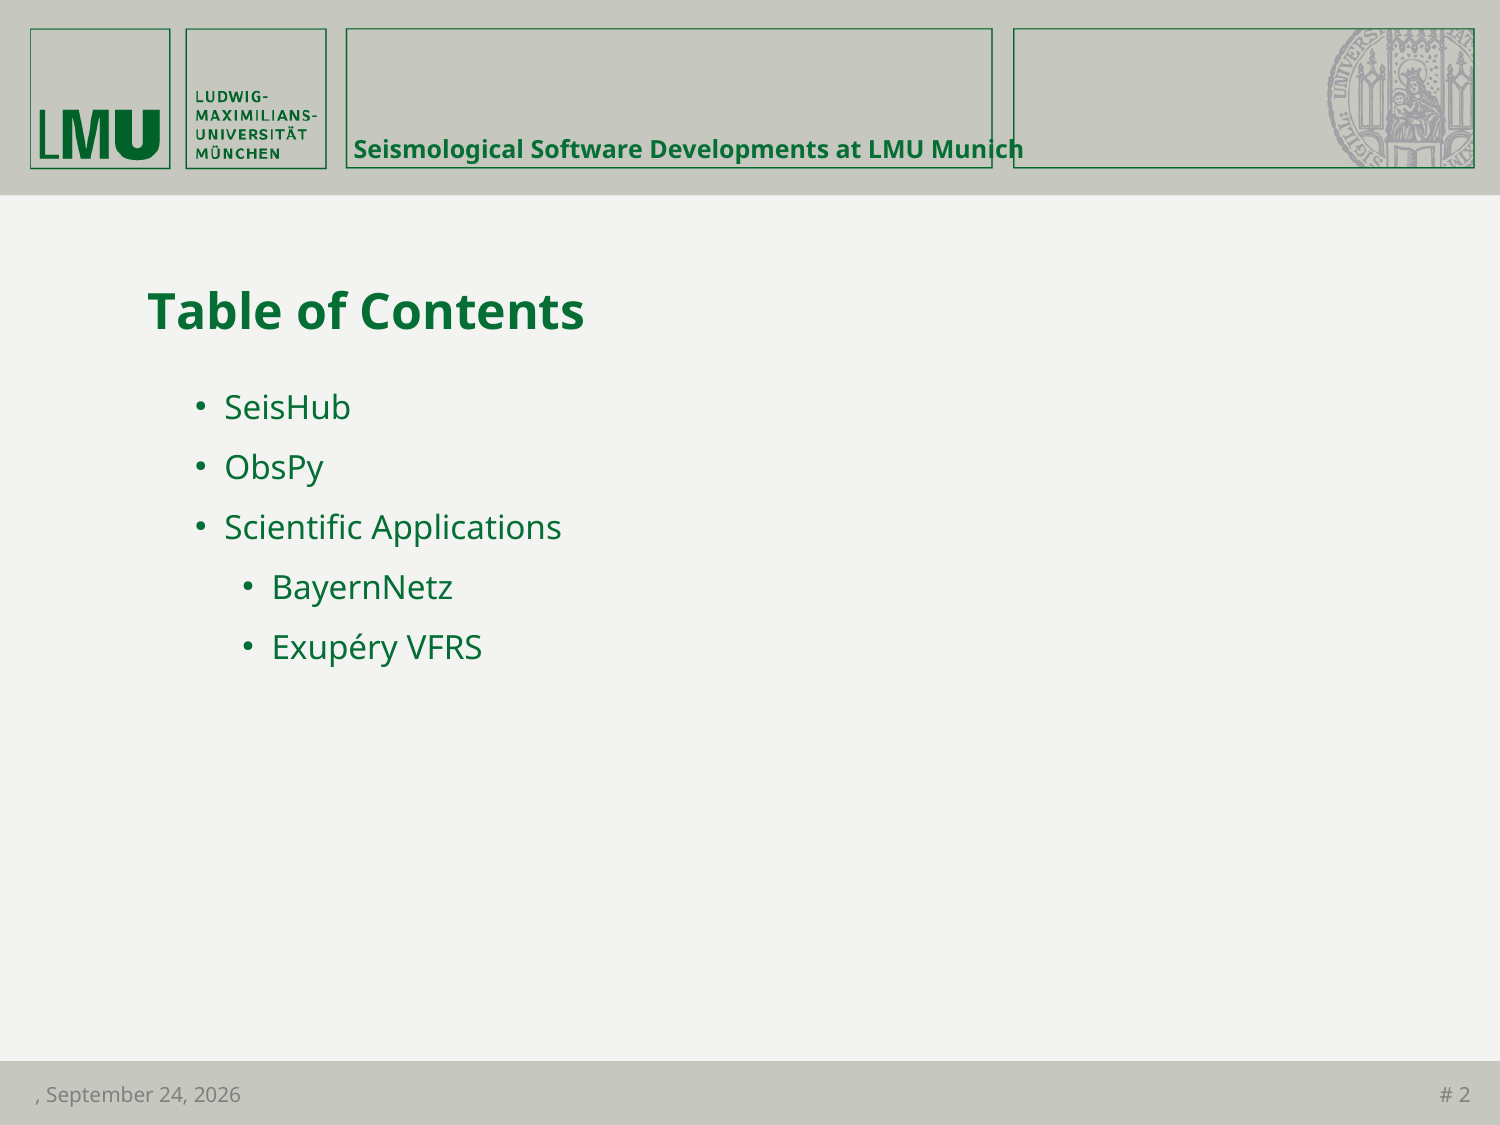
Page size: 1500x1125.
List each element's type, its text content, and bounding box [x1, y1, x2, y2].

picture [0, 0, 1500, 1125]
list SeisHub ObsPy Scientific Applications BayernNetz Exupéry VFRS [147, 383, 1359, 1004]
title Table of Contents [147, 265, 1359, 355]
